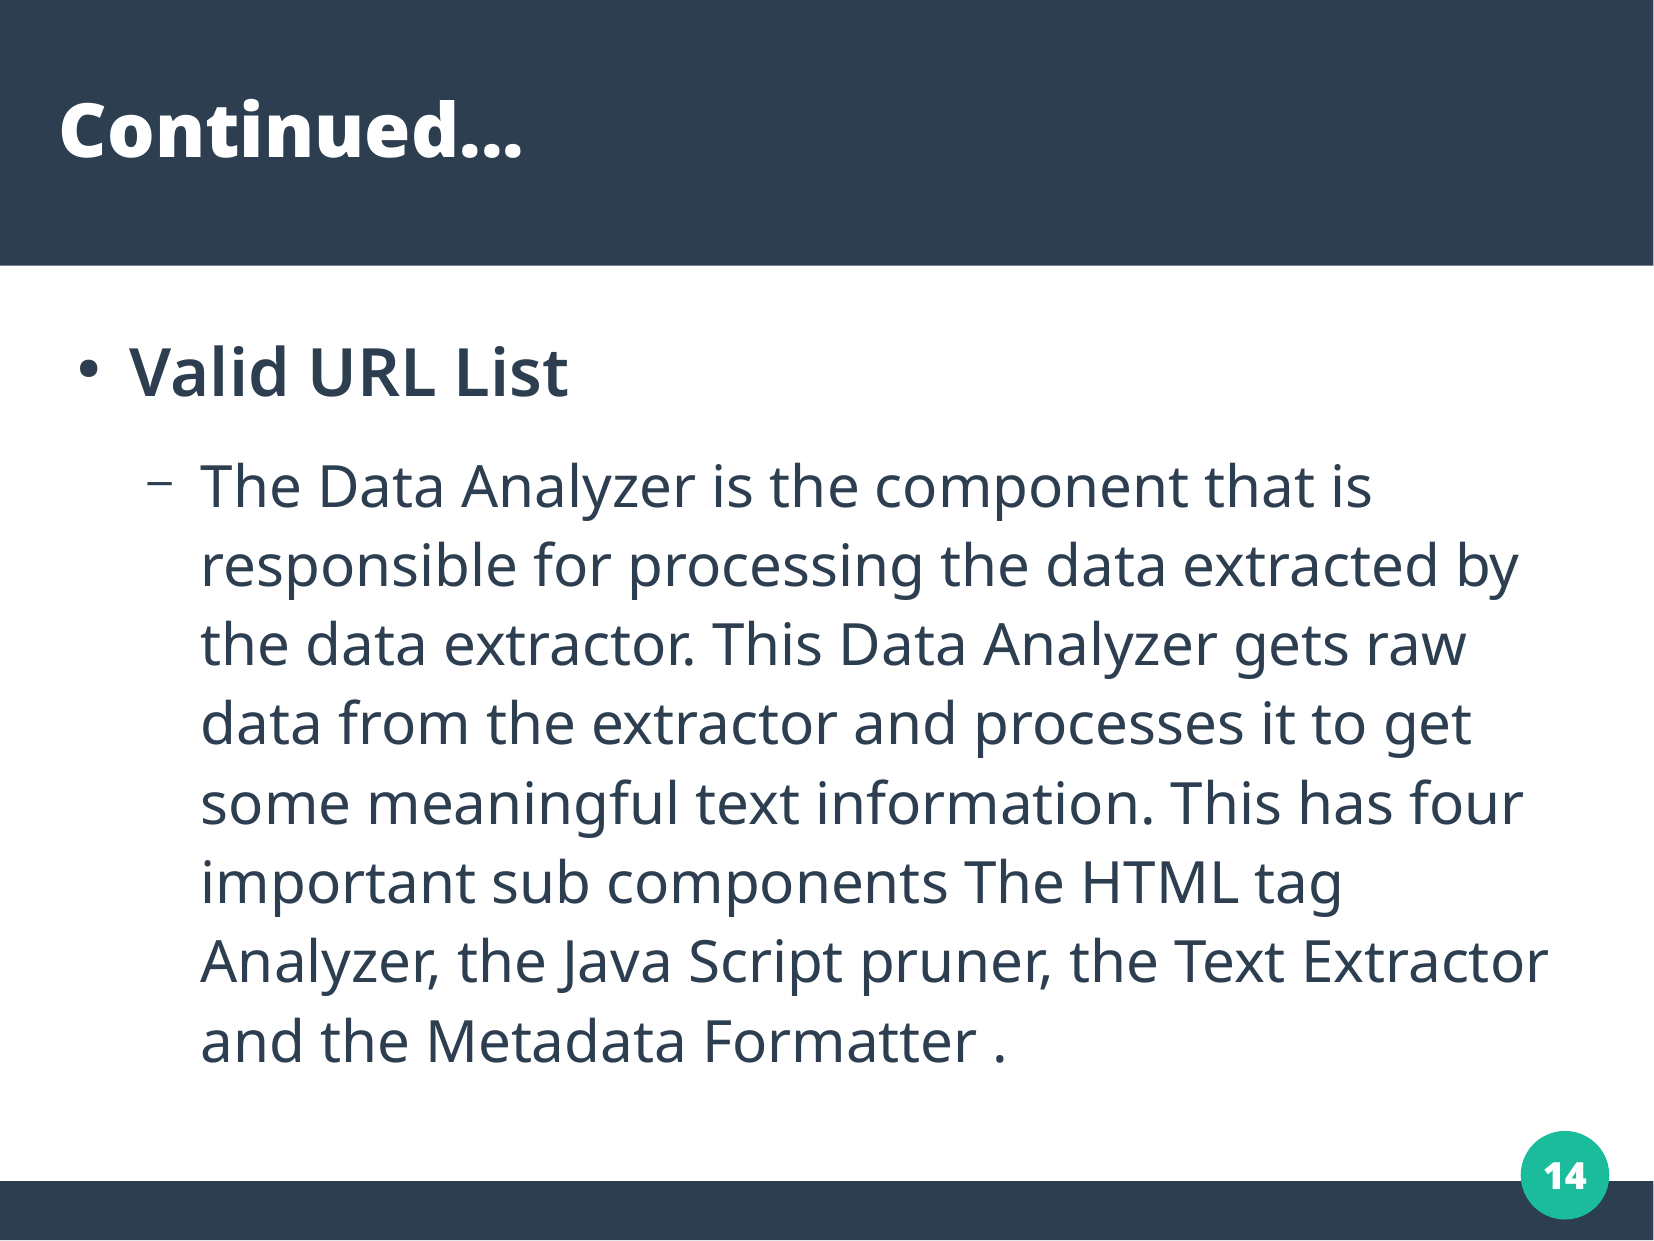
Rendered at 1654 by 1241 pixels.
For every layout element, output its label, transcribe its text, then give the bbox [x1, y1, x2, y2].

list Valid URL List The Data Analyzer is the component that is responsible for processing the data extracted by the data extractor. This Data Analyzer gets raw data from the extractor and processes it to get some meaningful text information. This has four important sub components The HTML tag Analyzer, the Java Script pruner, the Text Extractor and the Metadata Formatter . [59, 324, 1595, 1152]
title Continued... [59, 49, 1595, 207]
